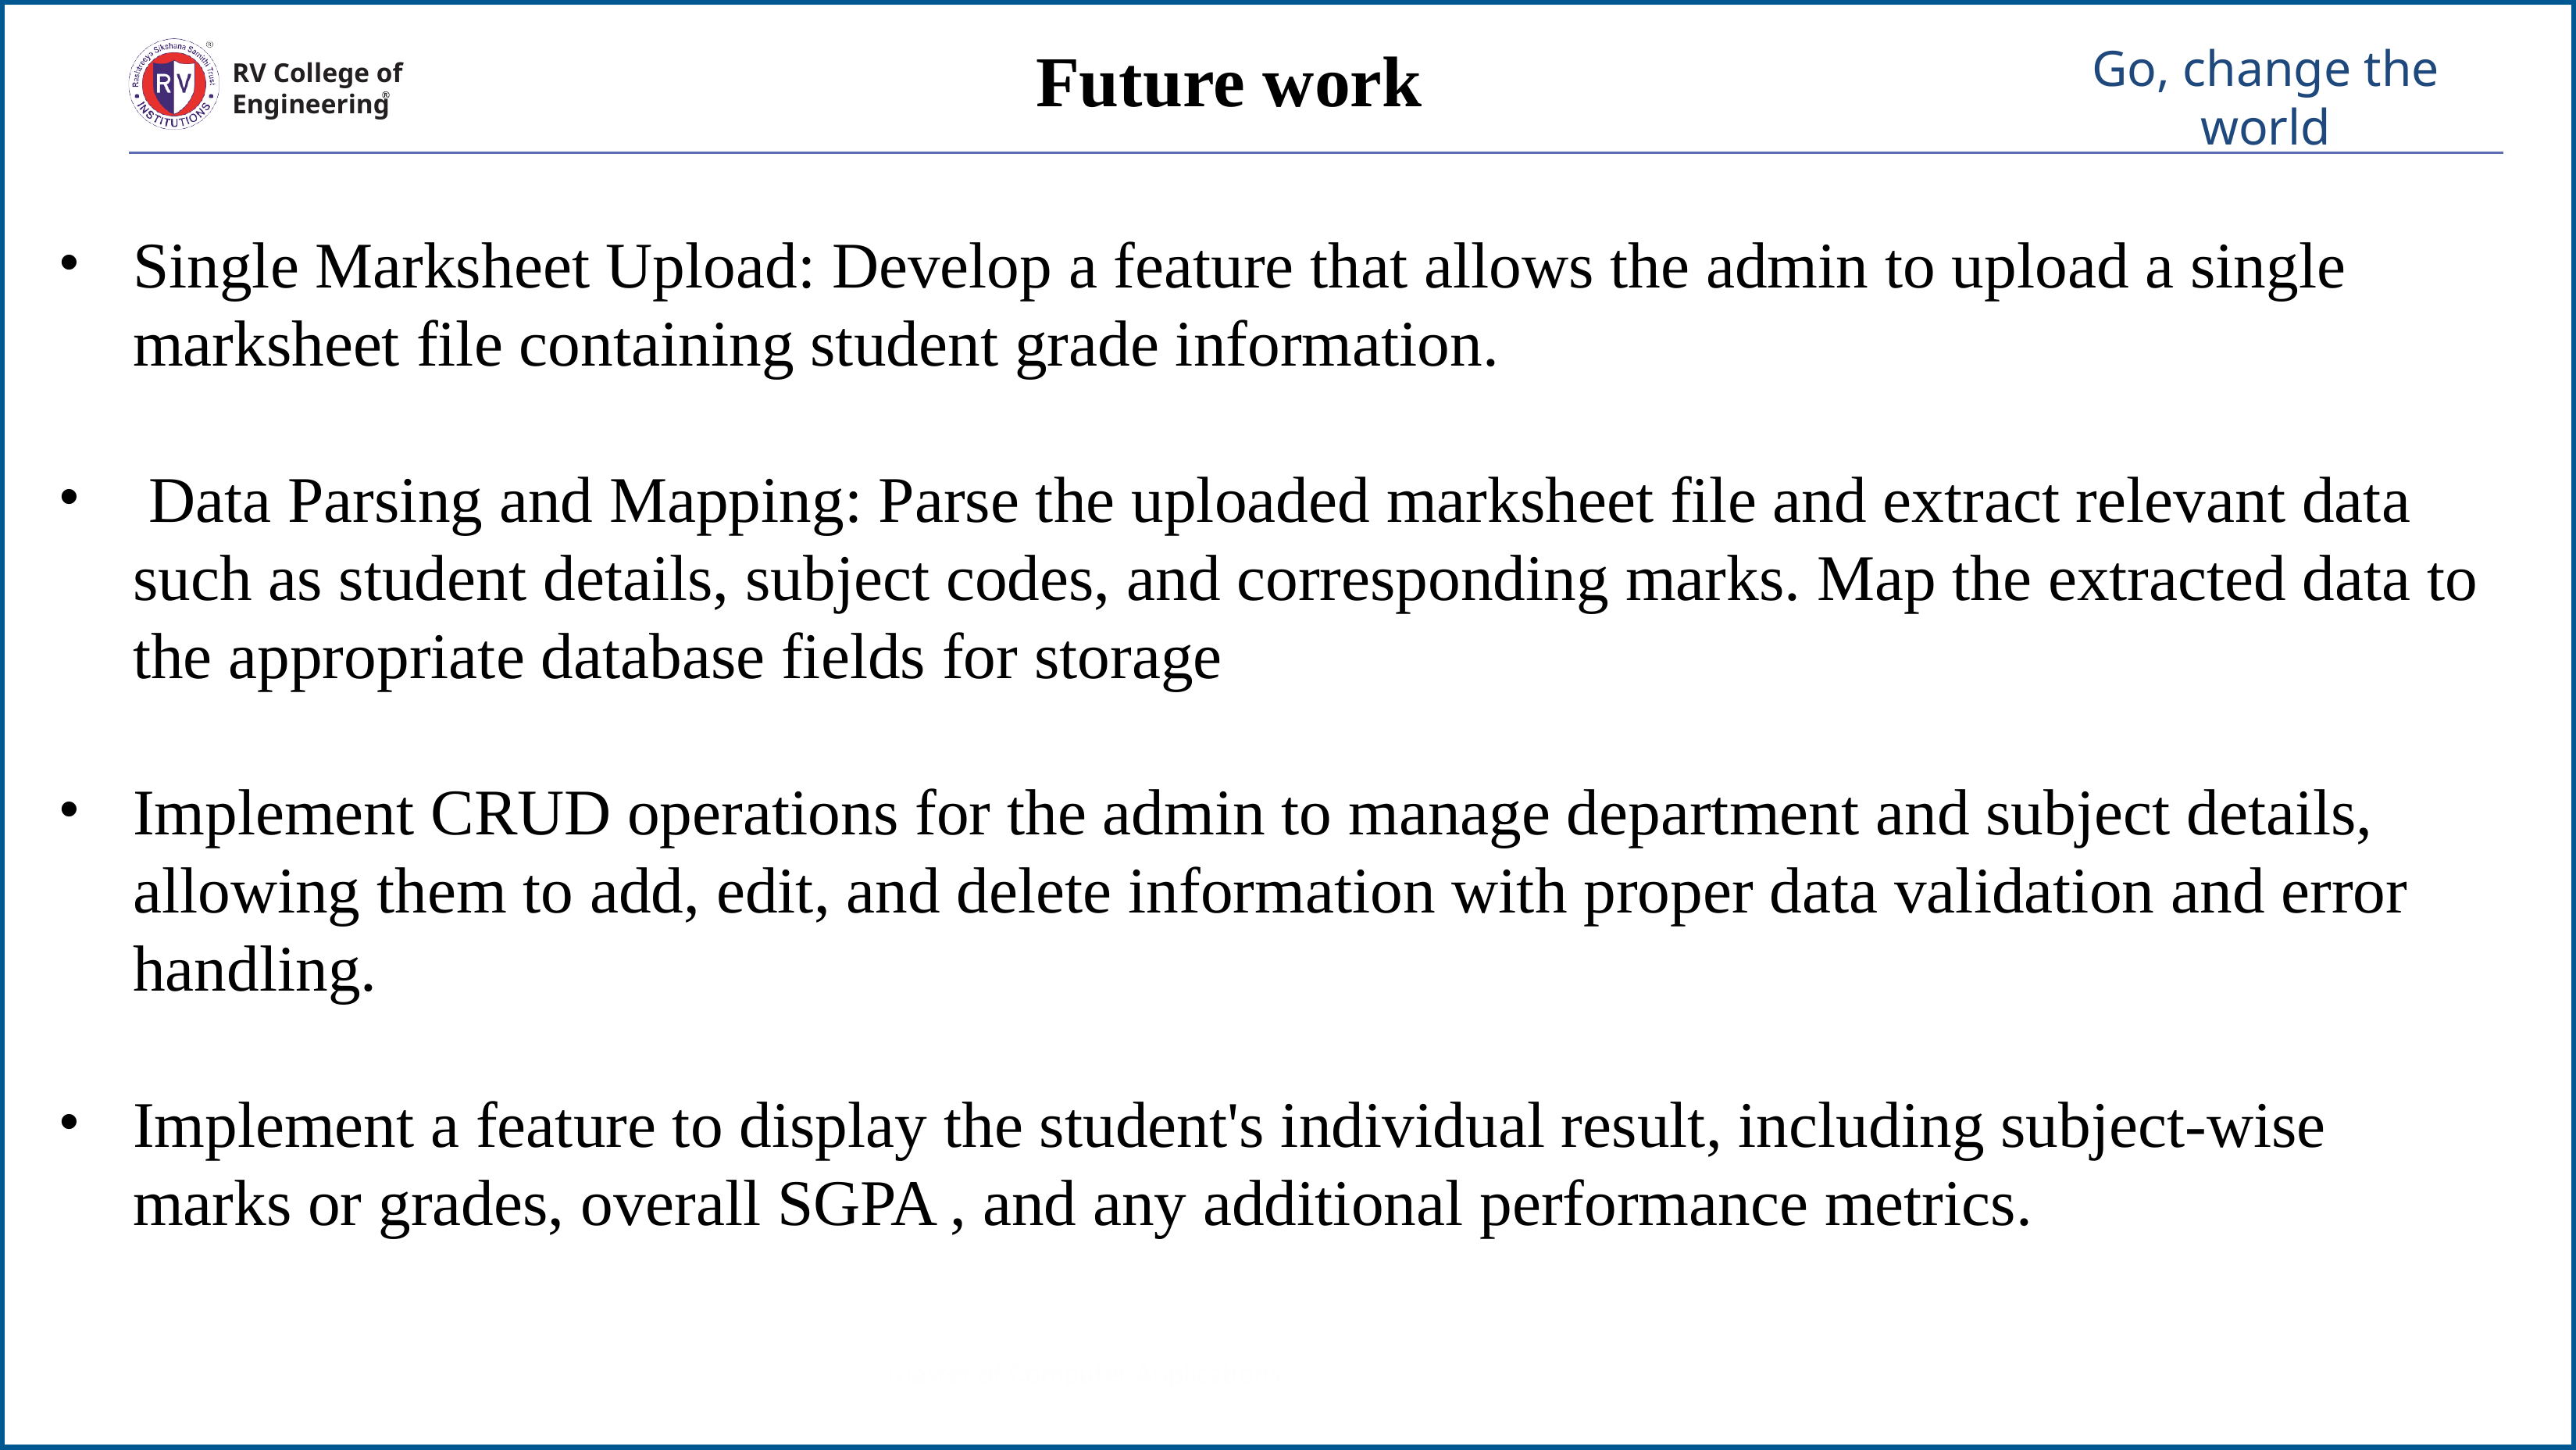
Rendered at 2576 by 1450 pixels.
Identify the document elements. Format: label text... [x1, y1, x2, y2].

text_box [0, 0, 2576, 1450]
text_box Future work [648, 37, 1811, 120]
title Go, change the world [2029, 38, 2502, 139]
text_box RV College of Engineering [230, 55, 436, 119]
text_box Single Marksheet Upload: Develop a feature that allows the admin to upload a single marksheet file containing student grade information. Data Parsing and Mapping: Parse the uploaded marksheet file and extract relevant data such as student details, subject codes, and corresponding marks. Map the extracted data to the appropriate database fields for storage Implement CRUD operations for the admin to manage department and subject details, allowing them to add, edit, and delete information with proper data validation and error handling. Implement a feature to display the student's individual result, including subject-wise marks or grades, overall SGPA , and any additional performance metrics. [48, 216, 2503, 1450]
